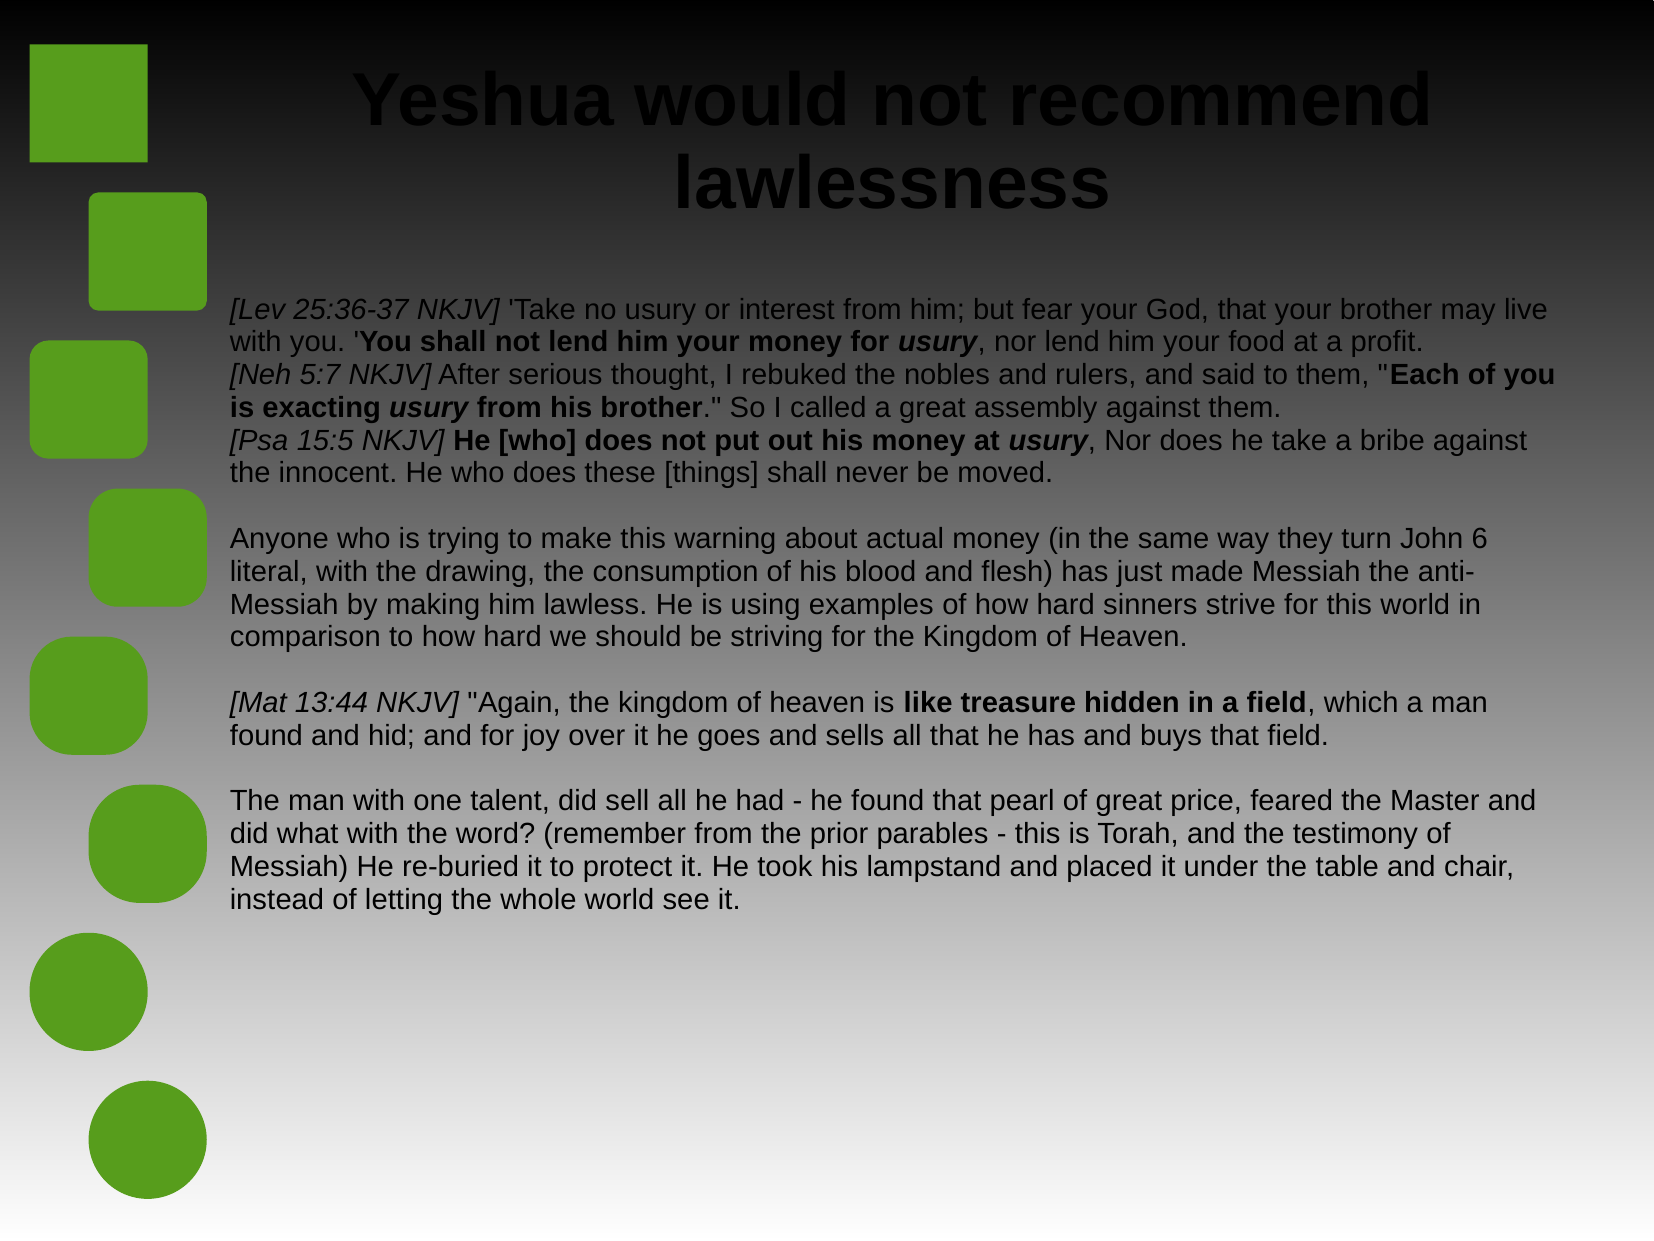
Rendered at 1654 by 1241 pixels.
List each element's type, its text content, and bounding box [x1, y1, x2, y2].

title Yeshua would not recommend lawlessness [214, 49, 1571, 236]
list [Lev 25:36-37 NKJV] 'Take no usury or interest from him; but fear your God, that your brother may live with you. 'You shall not lend him your money for usury, nor lend him your food at a profit. [Neh 5:7 NKJV] After serious thought, I rebuked the nobles and rulers, and said to them, "Each of you is exacting usury from his brother." So I called a great assembly against them. [Psa 15:5 NKJV] He [who] does not put out his money at usury, Nor does he take a bribe against the innocent. He who does these [things] shall never be moved. Anyone who is trying to make this warning about actual money (in the same way they turn John 6 literal, with the drawing, the consumption of his blood and flesh) has just made Messiah the anti-Messiah by making him lawless. He is using examples of how hard sinners strive for this world in comparison to how hard we should be striving for the Kingdom of Heaven. [Mat 13:44 NKJV] "Again, the kingdom of heaven is like treasure hidden in a field, which a man found and hid; and for joy over it he goes and sells all that he has and buys that field. The man with one talent, did sell all he had - he found that pearl of great price, feared the Master and did what with the word? (remember from the prior parables - this is Torah, and the testimony of Messiah) He re-buried it to protect it. He took his lampstand and placed it under the table and chair, instead of letting the whole world see it. [214, 285, 1571, 1177]
